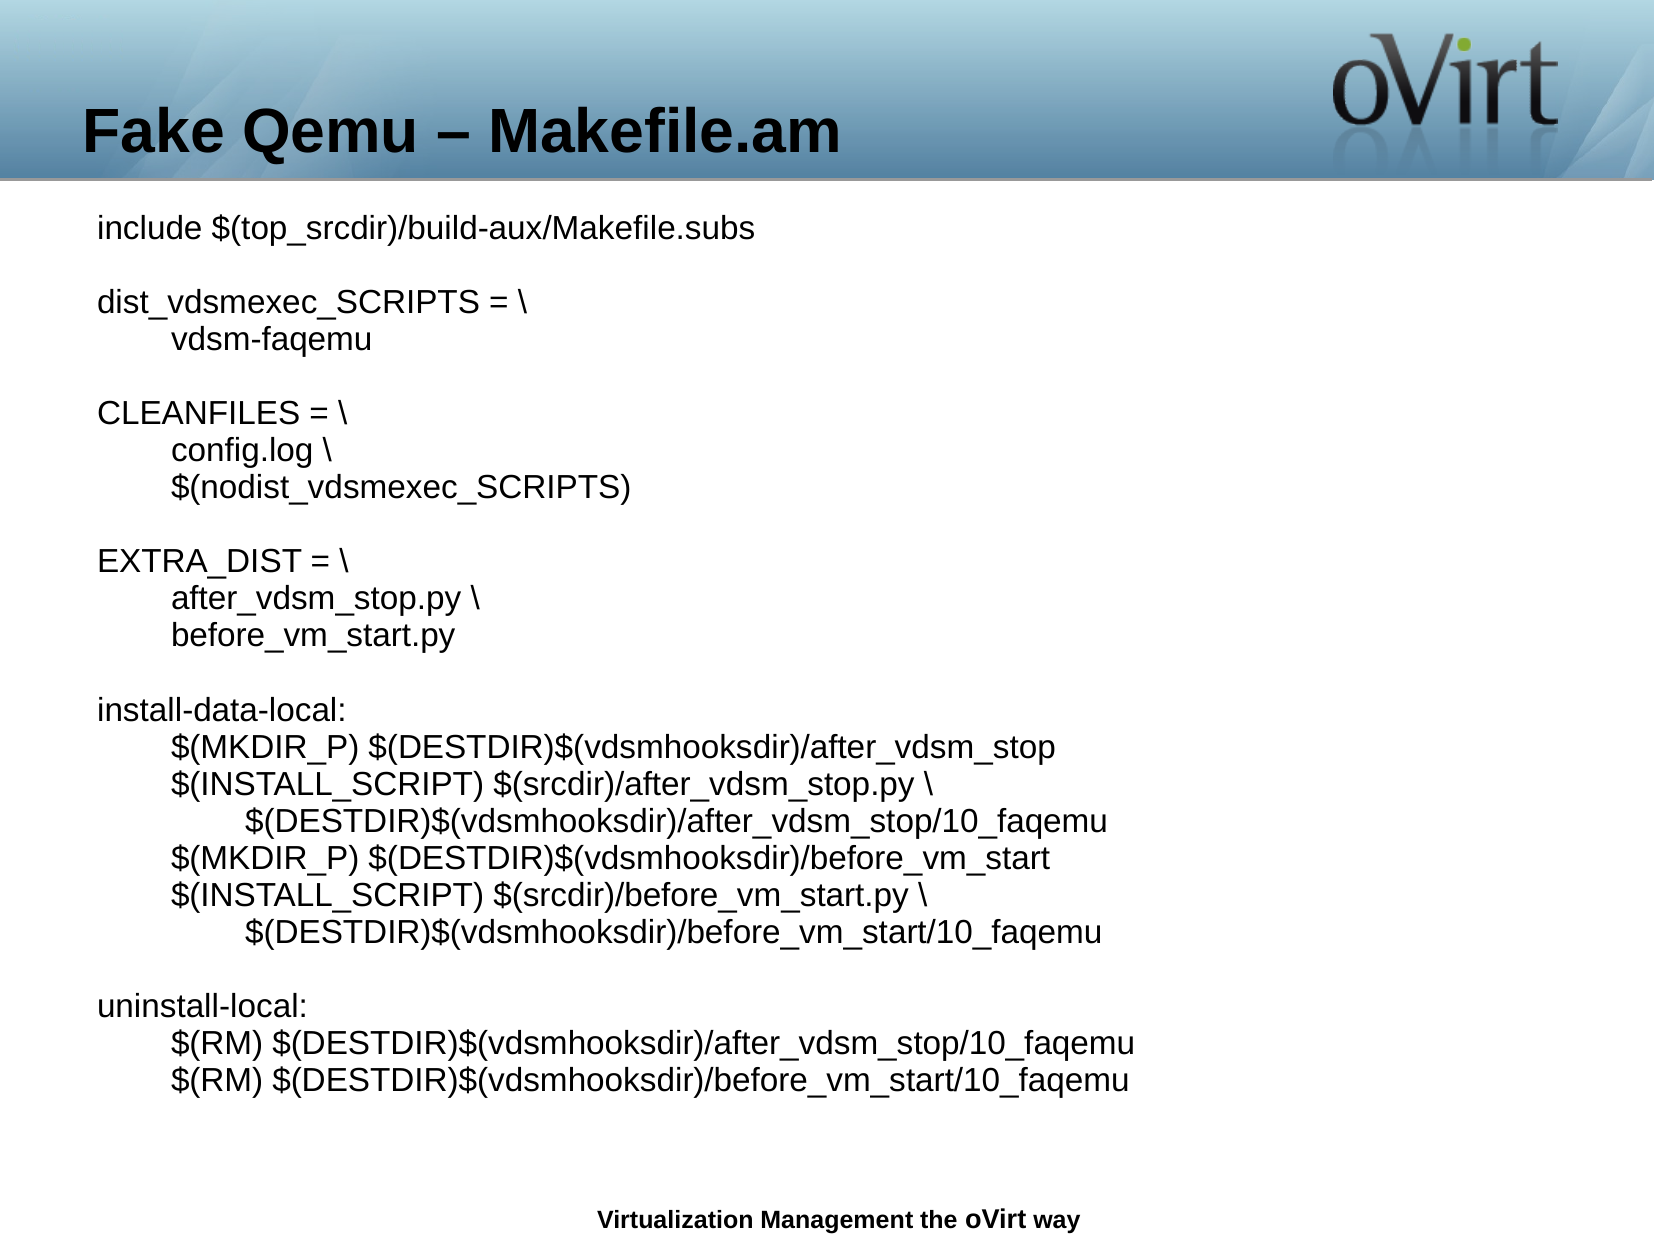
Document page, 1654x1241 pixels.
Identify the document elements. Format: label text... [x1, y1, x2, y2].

picture [1333, 25, 1558, 175]
text_box include $(top_srcdir)/build-aux/Makefile.subs dist_vdsmexec_SCRIPTS = \ vdsm-faqemu CLEANFILES = \ config.log \ $(nodist_vdsmexec_SCRIPTS) EXTRA_DIST = \ after_vdsm_stop.py \ before_vm_start.py install-data-local: $(MKDIR_P) $(DESTDIR)$(vdsmhooksdir)/after_vdsm_stop $(INSTALL_SCRIPT) $(srcdir)/after_vdsm_stop.py \ $(DESTDIR)$(vdsmhooksdir)/after_vdsm_stop/10_faqemu $(MKDIR_P) $(DESTDIR)$(vdsmhooksdir)/before_vm_start $(INSTALL_SCRIPT) $(srcdir)/before_vm_start.py \ $(DESTDIR)$(vdsmhooksdir)/before_vm_start/10_faqemu uninstall-local: $(RM) $(DESTDIR)$(vdsmhooksdir)/after_vdsm_stop/10_faqemu $(RM) $(DESTDIR)$(vdsmhooksdir)/before_vm_start/10_faqemu [82, 226, 1282, 1139]
title Fake Qemu – Makefile.am [82, 37, 1303, 226]
